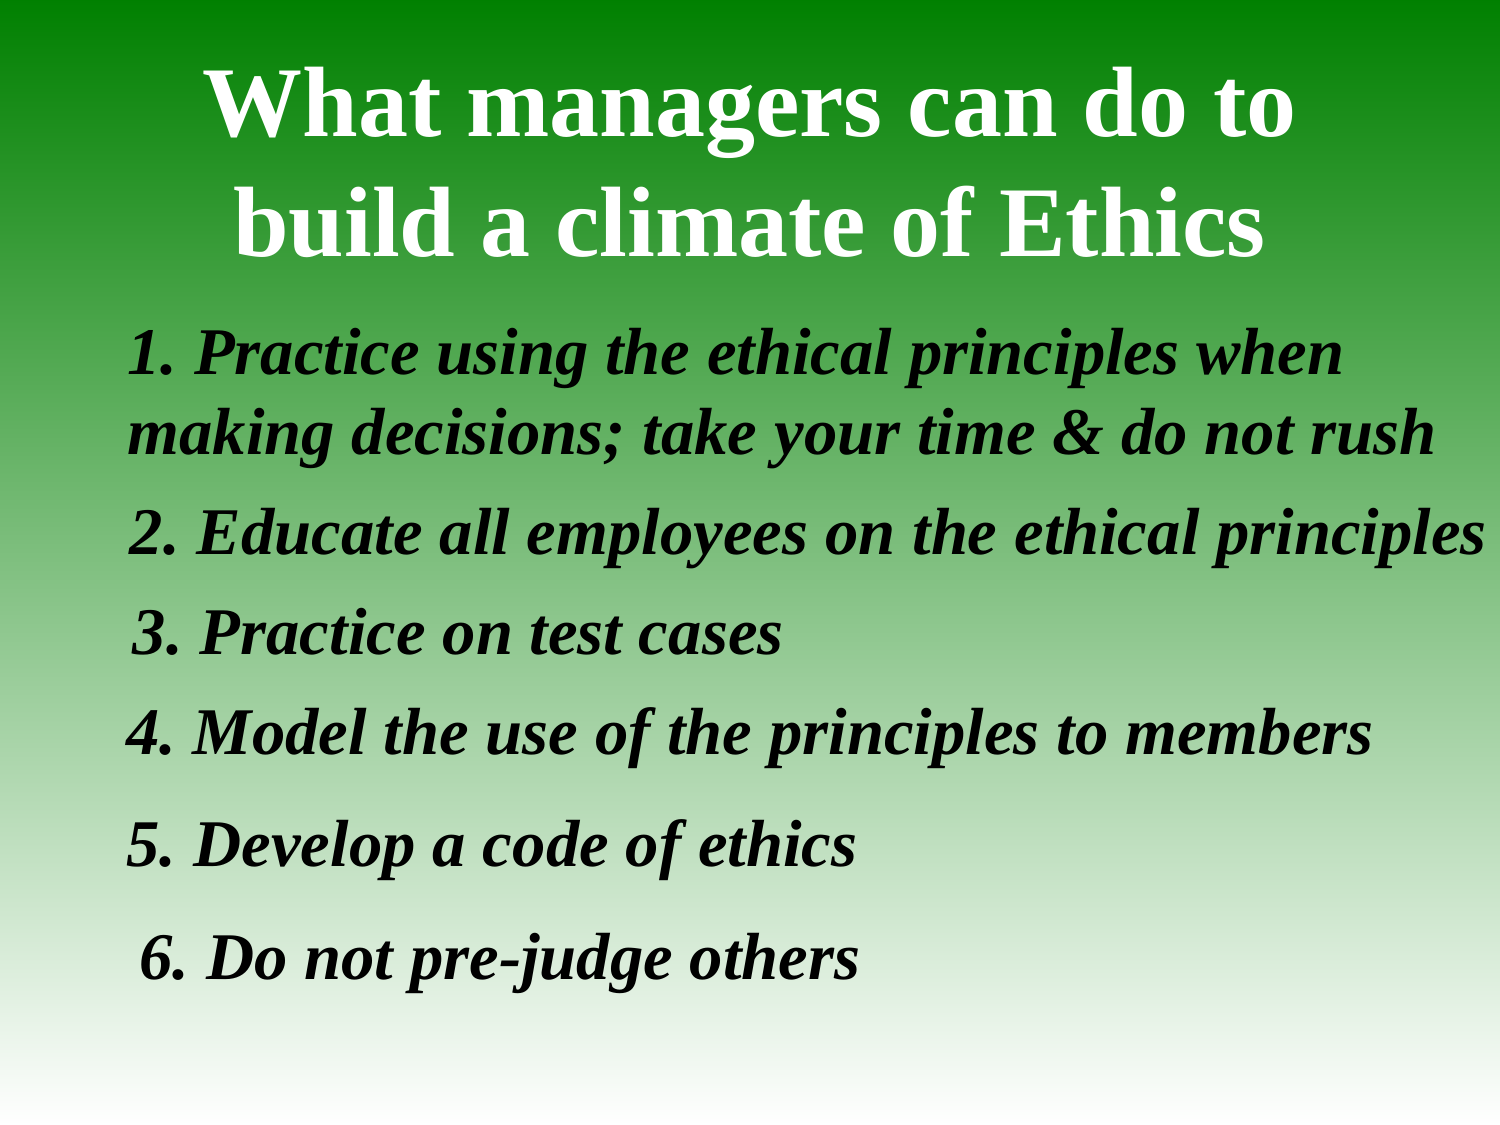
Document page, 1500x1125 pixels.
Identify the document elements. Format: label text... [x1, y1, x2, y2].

text_box 1. Practice using the ethical principles when making decisions; take your time & do not rush [112, 299, 1500, 476]
text_box 3. Practice on test cases [118, 579, 800, 676]
text_box 2. Educate all employees on the ethical principles [114, 479, 1500, 576]
text_box 5. Develop a code of ethics [111, 792, 874, 888]
text_box 4. Model the use of the principles to members [111, 679, 1391, 776]
text_box 6. Do not pre-judge others [124, 904, 877, 1001]
title What managers can do to build a climate of Ethics [112, 62, 1388, 250]
